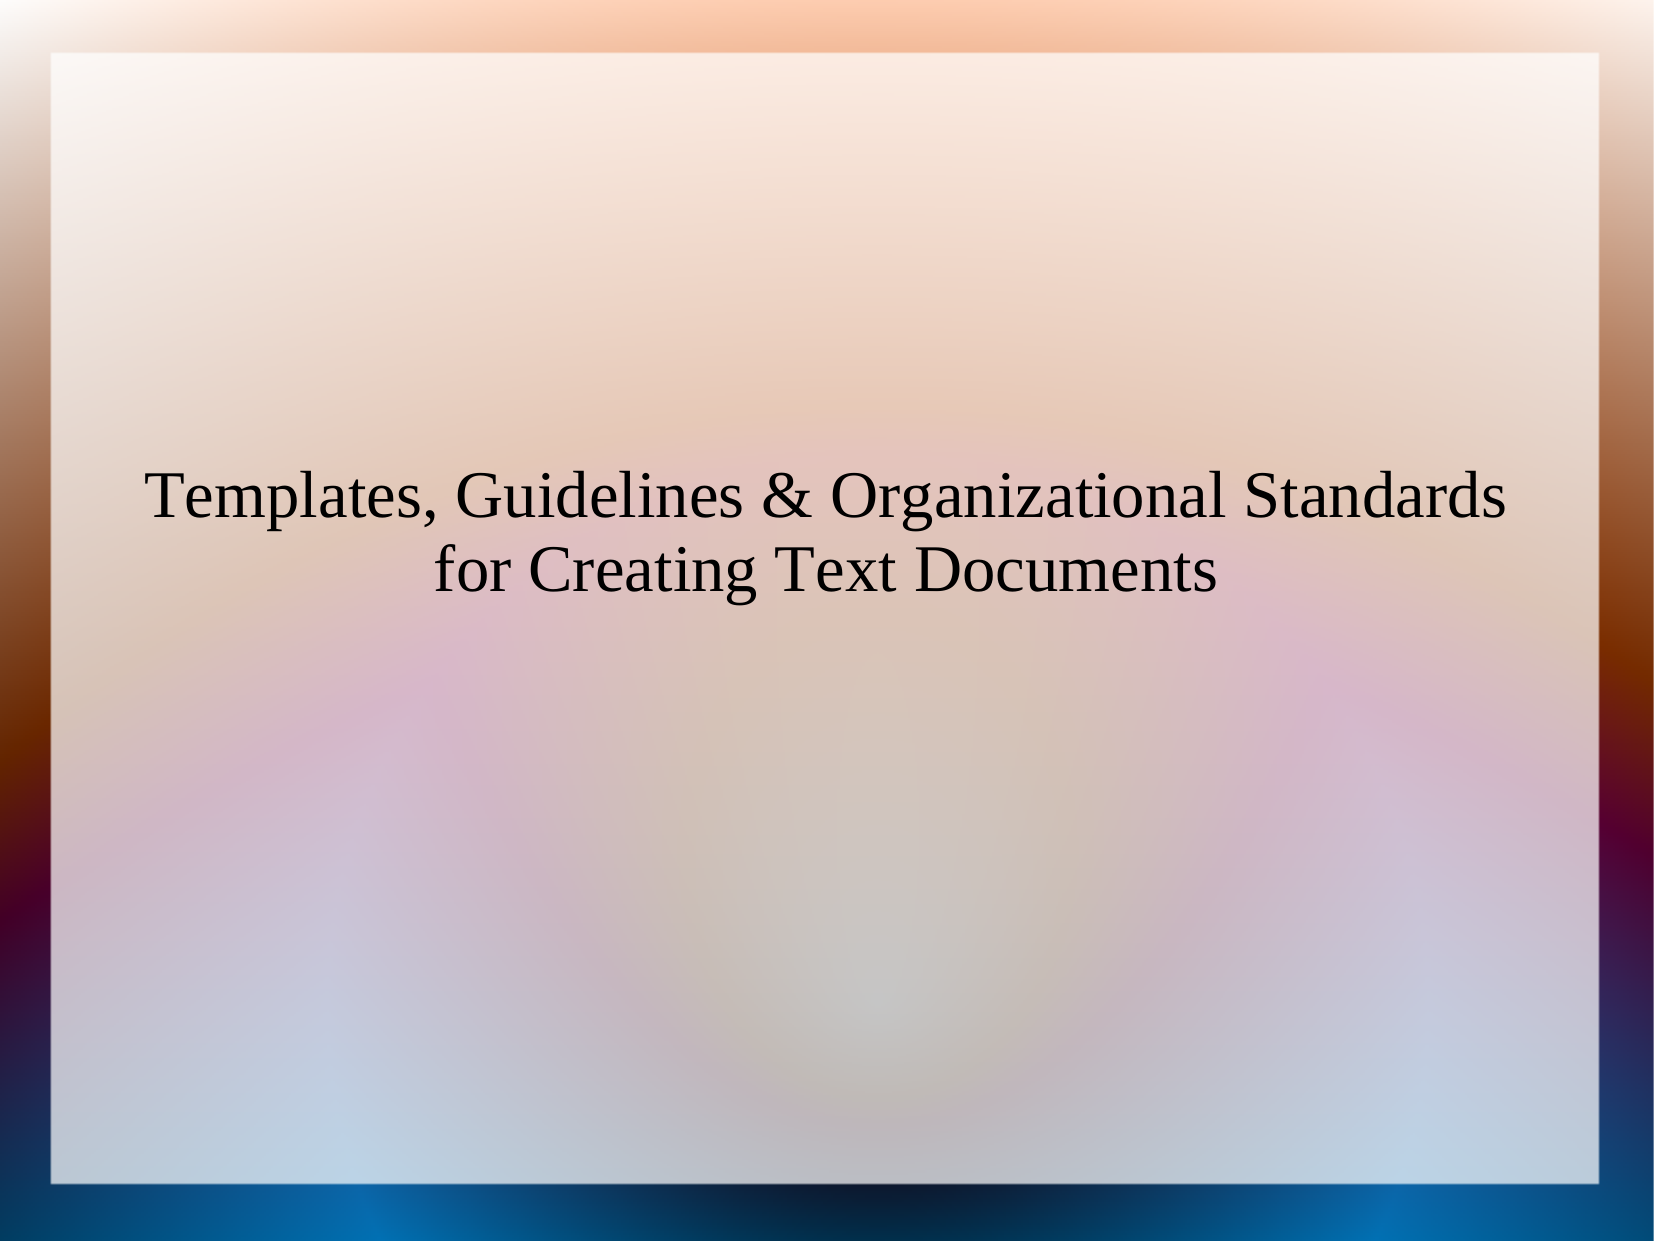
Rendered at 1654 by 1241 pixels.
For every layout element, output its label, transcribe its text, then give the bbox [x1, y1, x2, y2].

subtitle Templates, Guidelines & Organizational Standards for Creating Text Documents [82, 55, 1571, 1010]
picture [0, 0, 1654, 1241]
